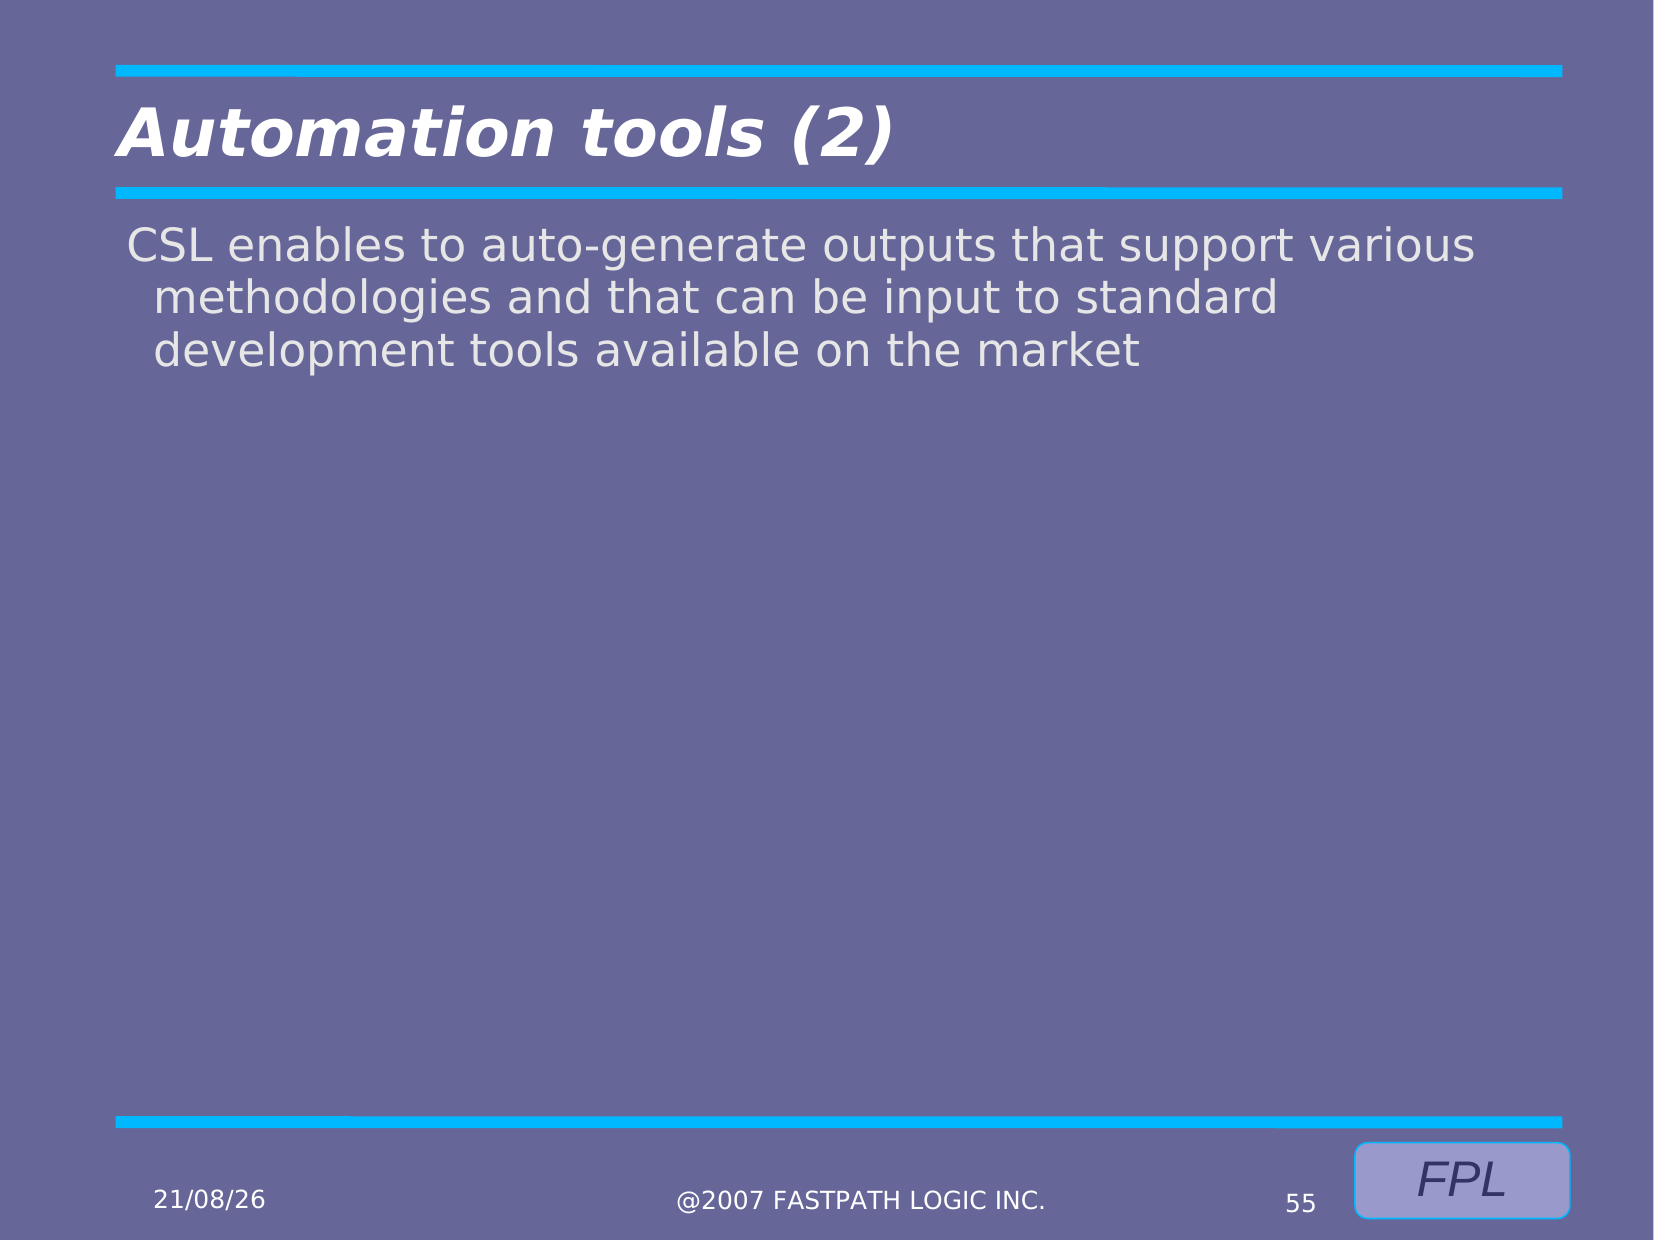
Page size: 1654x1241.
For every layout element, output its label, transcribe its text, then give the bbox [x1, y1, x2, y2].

list CSL enables to auto-generate outputs that support various methodologies and that can be input to standard development tools available on the market [126, 219, 1566, 1133]
title Automation tools (2)‏ [118, 41, 1531, 220]
